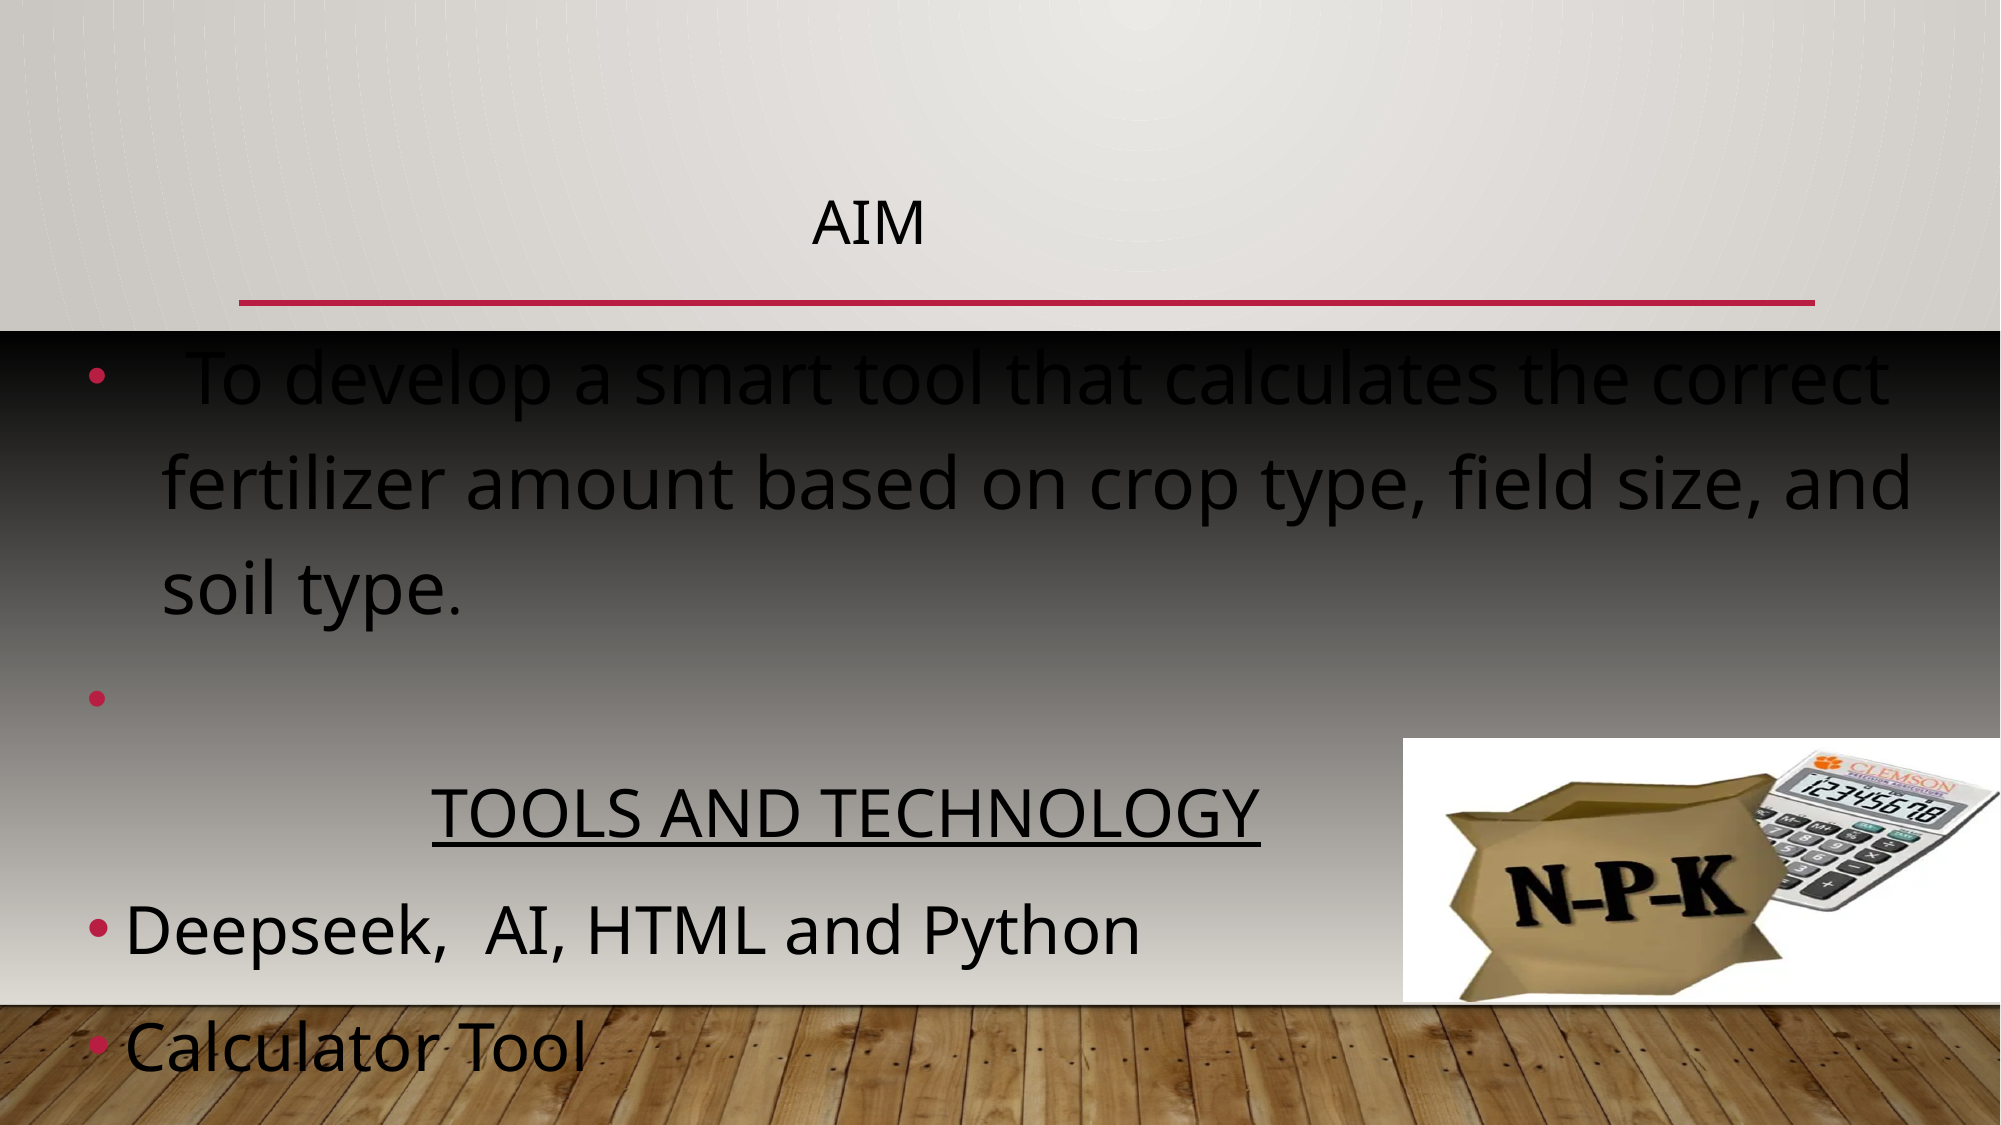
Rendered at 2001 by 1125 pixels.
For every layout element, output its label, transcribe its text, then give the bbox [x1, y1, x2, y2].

list To develop a smart tool that calculates the correct fertilizer amount based on crop type, field size, and soil type. TOOLS AND TECHNOLOGY Deepseek, AI, HTML and Python Calculator Tool [71, 306, 2000, 1097]
title AIM [285, 184, 1861, 266]
picture [1403, 738, 2000, 1002]
